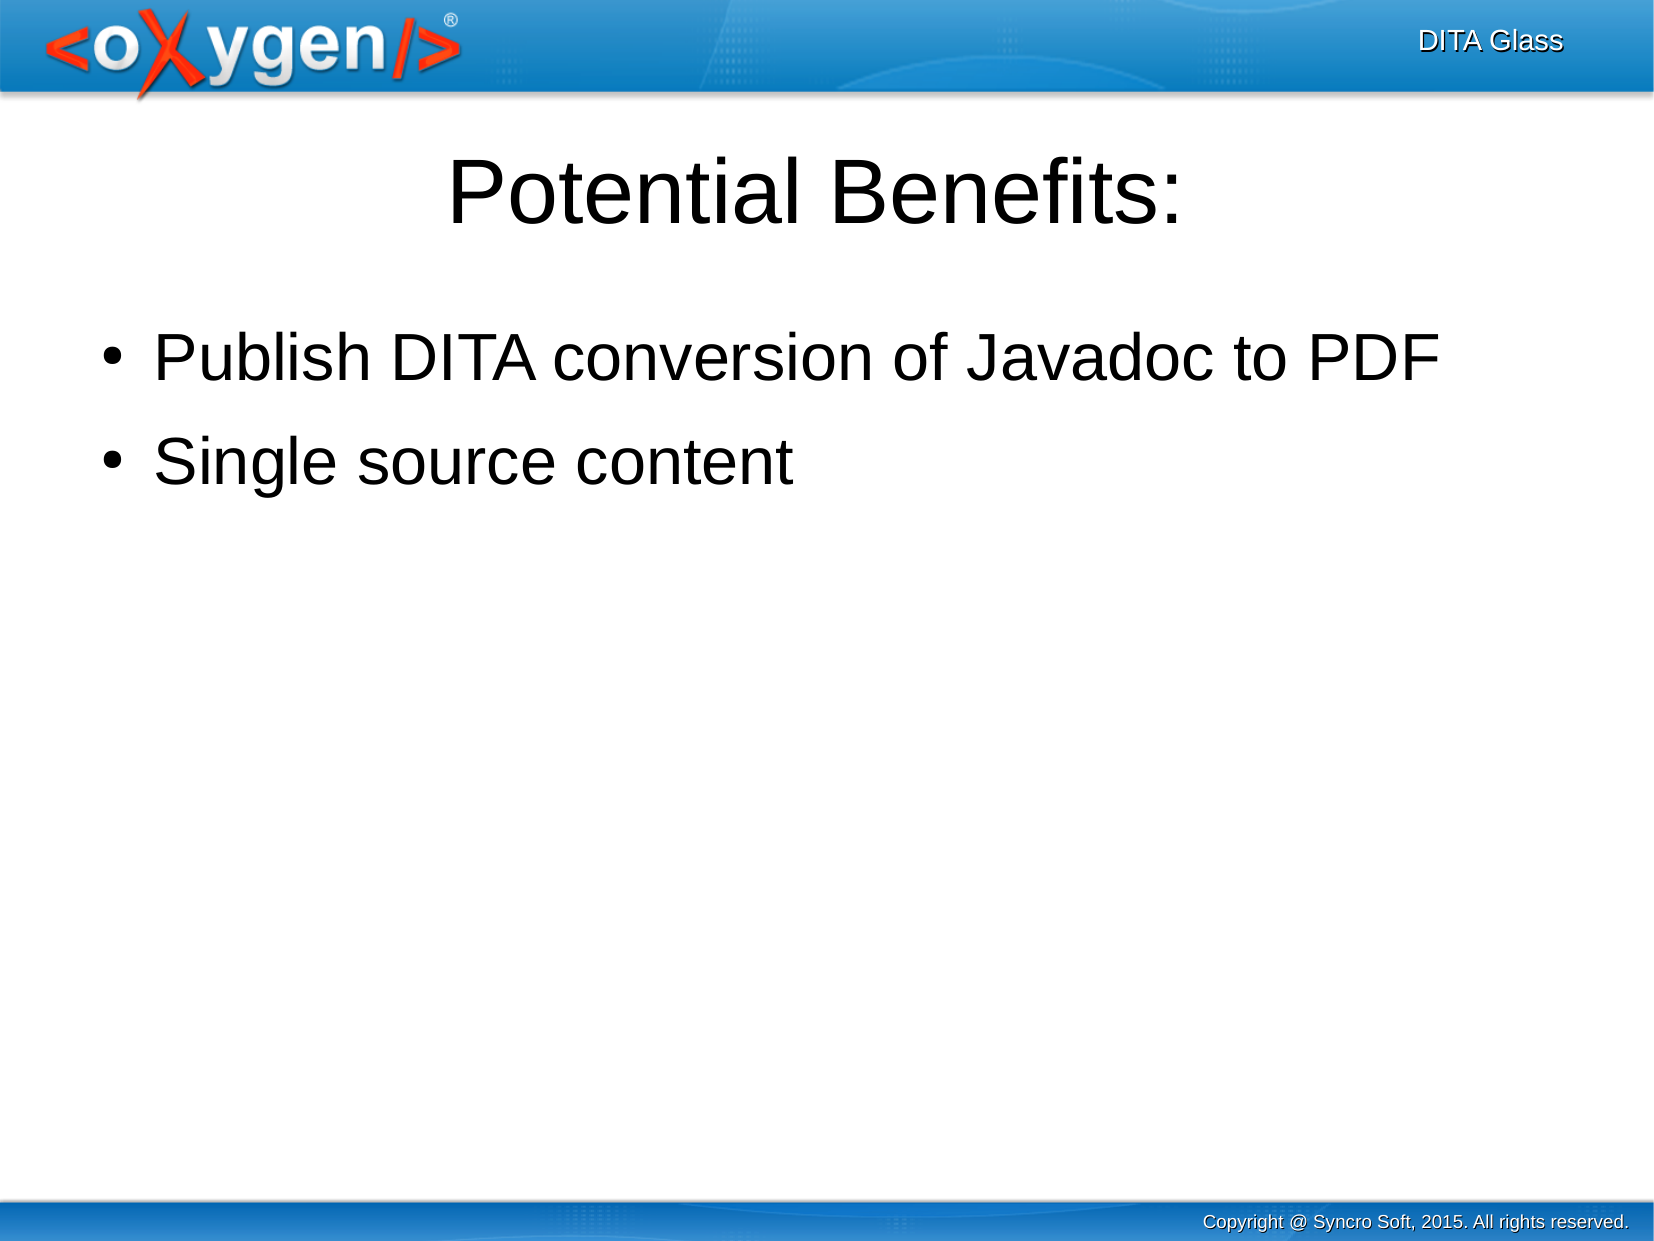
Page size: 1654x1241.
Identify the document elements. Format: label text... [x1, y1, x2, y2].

picture [0, 0, 1654, 109]
picture [0, 1195, 1654, 1241]
list Publish DITA conversion of Javadoc to PDF Single source content [82, 319, 1561, 1171]
title Potential Benefits: [82, 78, 1550, 304]
